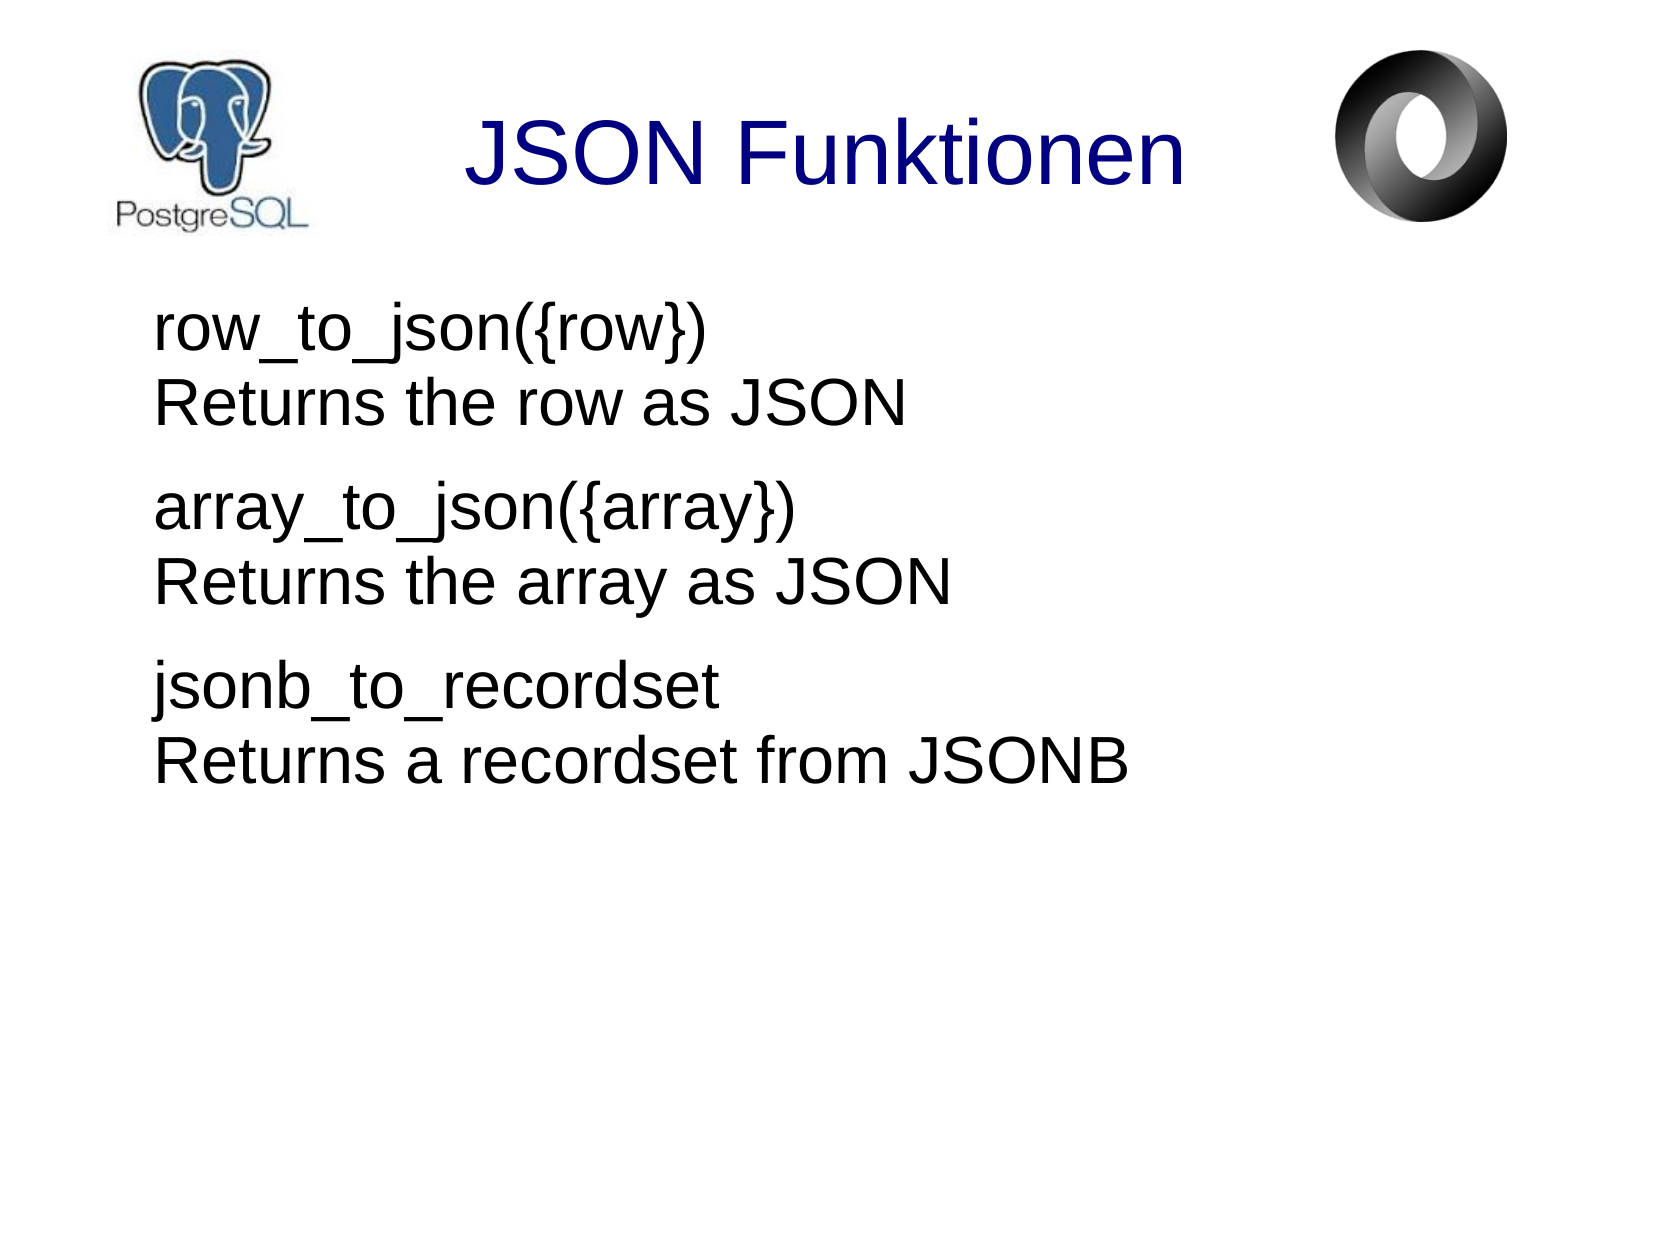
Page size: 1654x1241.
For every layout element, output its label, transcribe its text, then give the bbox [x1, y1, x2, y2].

picture [1335, 50, 1507, 222]
list row_to_json({row}) Returns the row as JSON array_to_json({array}) Returns the array as JSON jsonb_to_recordset Returns a recordset from JSONB [82, 290, 1538, 1010]
title JSON Funktionen [82, 49, 1571, 257]
picture [58, 50, 356, 236]
